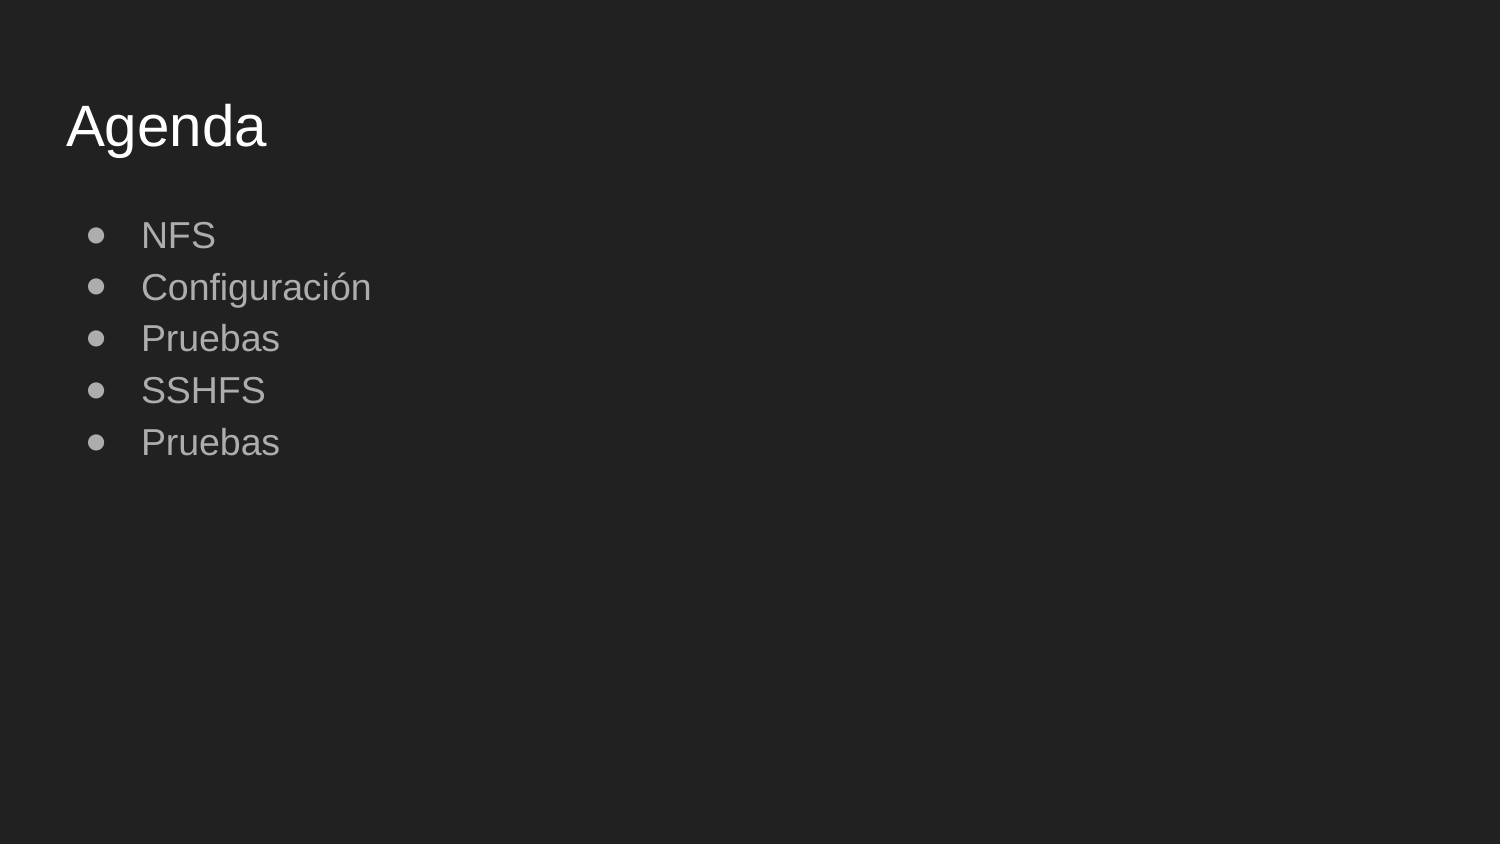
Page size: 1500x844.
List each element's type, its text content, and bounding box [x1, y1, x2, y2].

list NFS Configuración Pruebas SSHFS Pruebas [51, 189, 1449, 750]
title Agenda [51, 72, 1449, 167]
